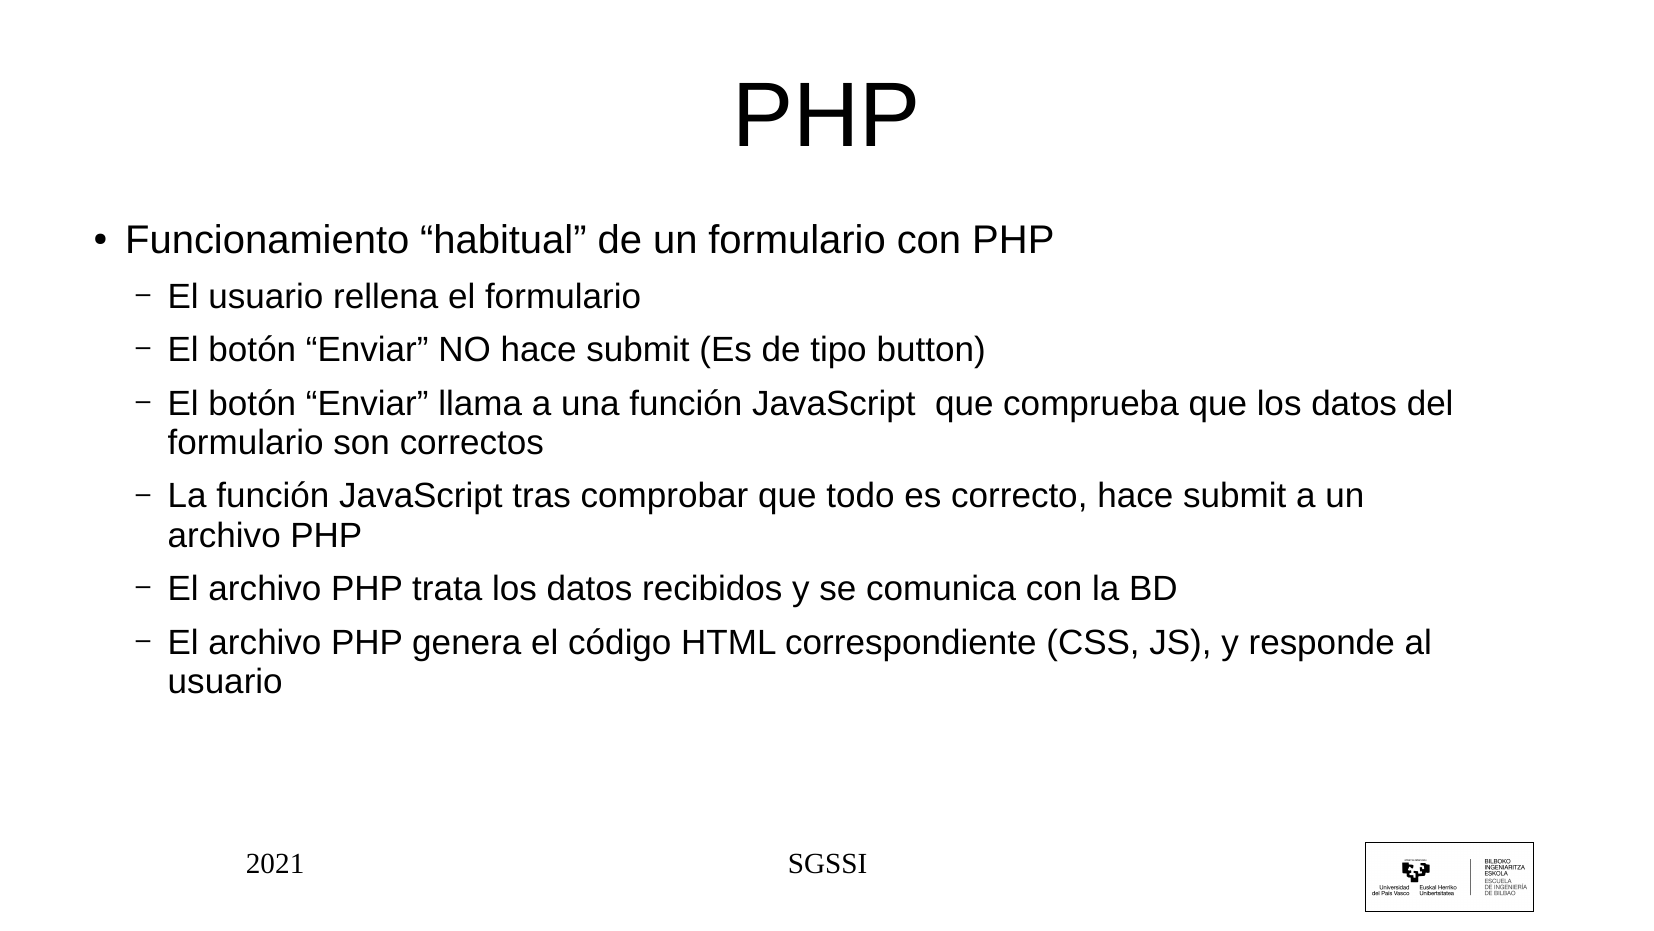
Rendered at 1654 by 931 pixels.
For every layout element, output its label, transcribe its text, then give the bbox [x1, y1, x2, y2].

title PHP [82, 37, 1571, 193]
picture [1366, 843, 1533, 911]
list Funcionamiento “habitual” de un formulario con PHP El usuario rellena el formulario El botón “Enviar” NO hace submit (Es de tipo button) El botón “Enviar” llama a una función JavaScript que comprueba que los datos del formulario son correctos La función JavaScript tras comprobar que todo es correcto, hace submit a un archivo PHP El archivo PHP trata los datos recibidos y se comunica con la BD El archivo PHP genera el código HTML correspondiente (CSS, JS), y responde al usuario [82, 217, 1456, 706]
